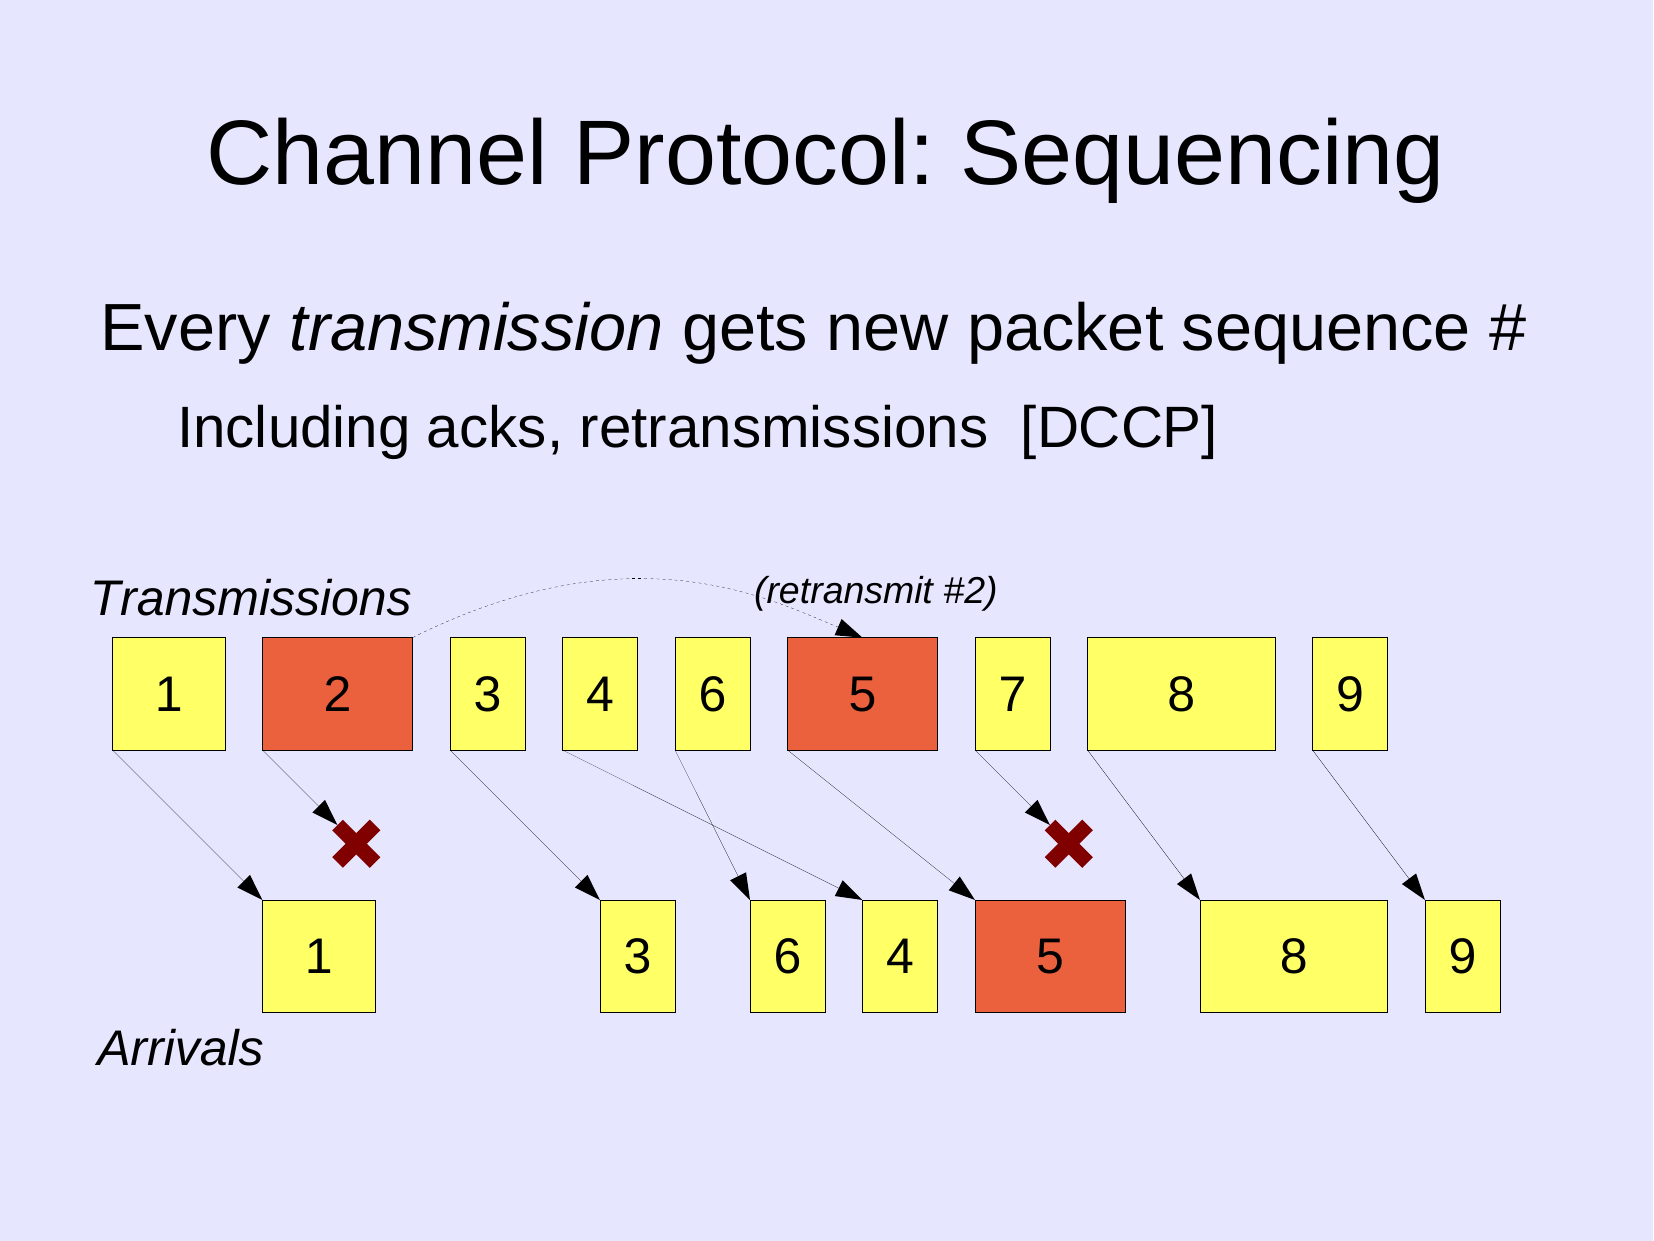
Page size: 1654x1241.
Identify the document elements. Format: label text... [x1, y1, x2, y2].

text_box 8 [1200, 900, 1388, 1013]
text_box 3 [600, 900, 676, 1013]
list Every transmission gets new packet sequence # Including acks, retransmissions [DCCP] [82, 290, 1571, 1095]
text_box (retransmit #2) [739, 562, 1013, 620]
text_box 5 [975, 900, 1126, 1013]
text_box 9 [1425, 900, 1501, 1013]
text_box Transmissions [75, 562, 526, 633]
text_box 4 [862, 900, 938, 1013]
title Channel Protocol: Sequencing [82, 56, 1571, 250]
text_box 1 [112, 637, 226, 751]
text_box 1 [262, 900, 376, 1012]
text_box 9 [1312, 637, 1388, 751]
text_box 8 [1087, 637, 1276, 751]
text_box Arrivals [82, 1012, 533, 1083]
text_box 4 [562, 637, 638, 751]
text_box 2 [262, 637, 413, 751]
text_box 6 [675, 637, 751, 751]
text_box 6 [750, 900, 826, 1013]
text_box 3 [450, 637, 526, 751]
text_box 7 [975, 637, 1051, 751]
text_box 5 [787, 637, 938, 751]
